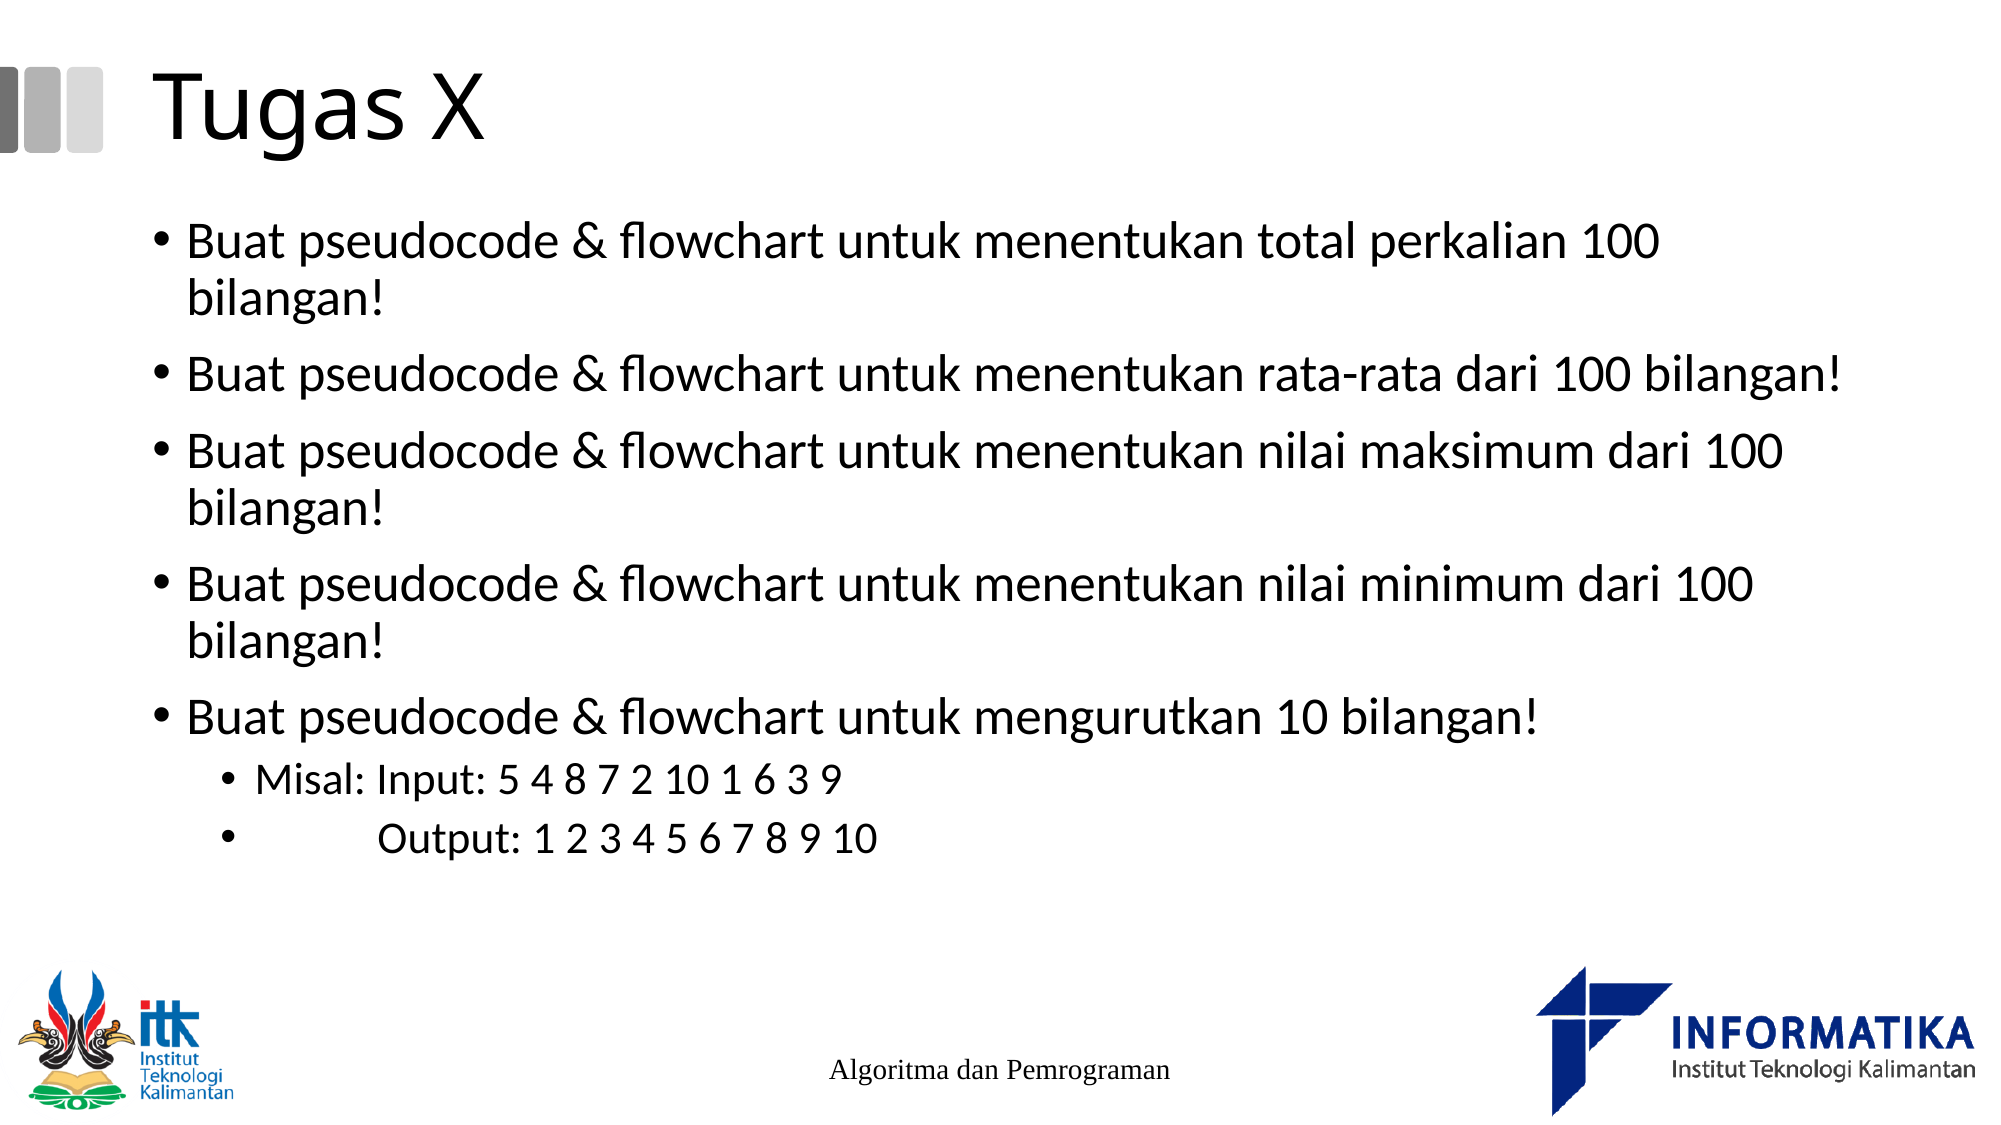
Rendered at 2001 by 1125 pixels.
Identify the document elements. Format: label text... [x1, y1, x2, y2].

picture [1534, 965, 1976, 1118]
picture [0, 935, 252, 1125]
title Tugas X [137, 1, 1863, 205]
list Buat pseudocode & flowchart untuk menentukan total perkalian 100 bilangan! Buat pseudocode & flowchart untuk menentukan rata-rata dari 100 bilangan! Buat pseudocode & flowchart untuk menentukan nilai maksimum dari 100 bilangan! Buat pseudocode & flowchart untuk menentukan nilai minimum dari 100 bilangan! Buat pseudocode & flowchart untuk mengurutkan 10 bilangan! Misal: Input: 5 4 8 7 2 10 1 6 3 9 Output: 1 2 3 4 5 6 7 8 9 10 [137, 205, 1863, 920]
